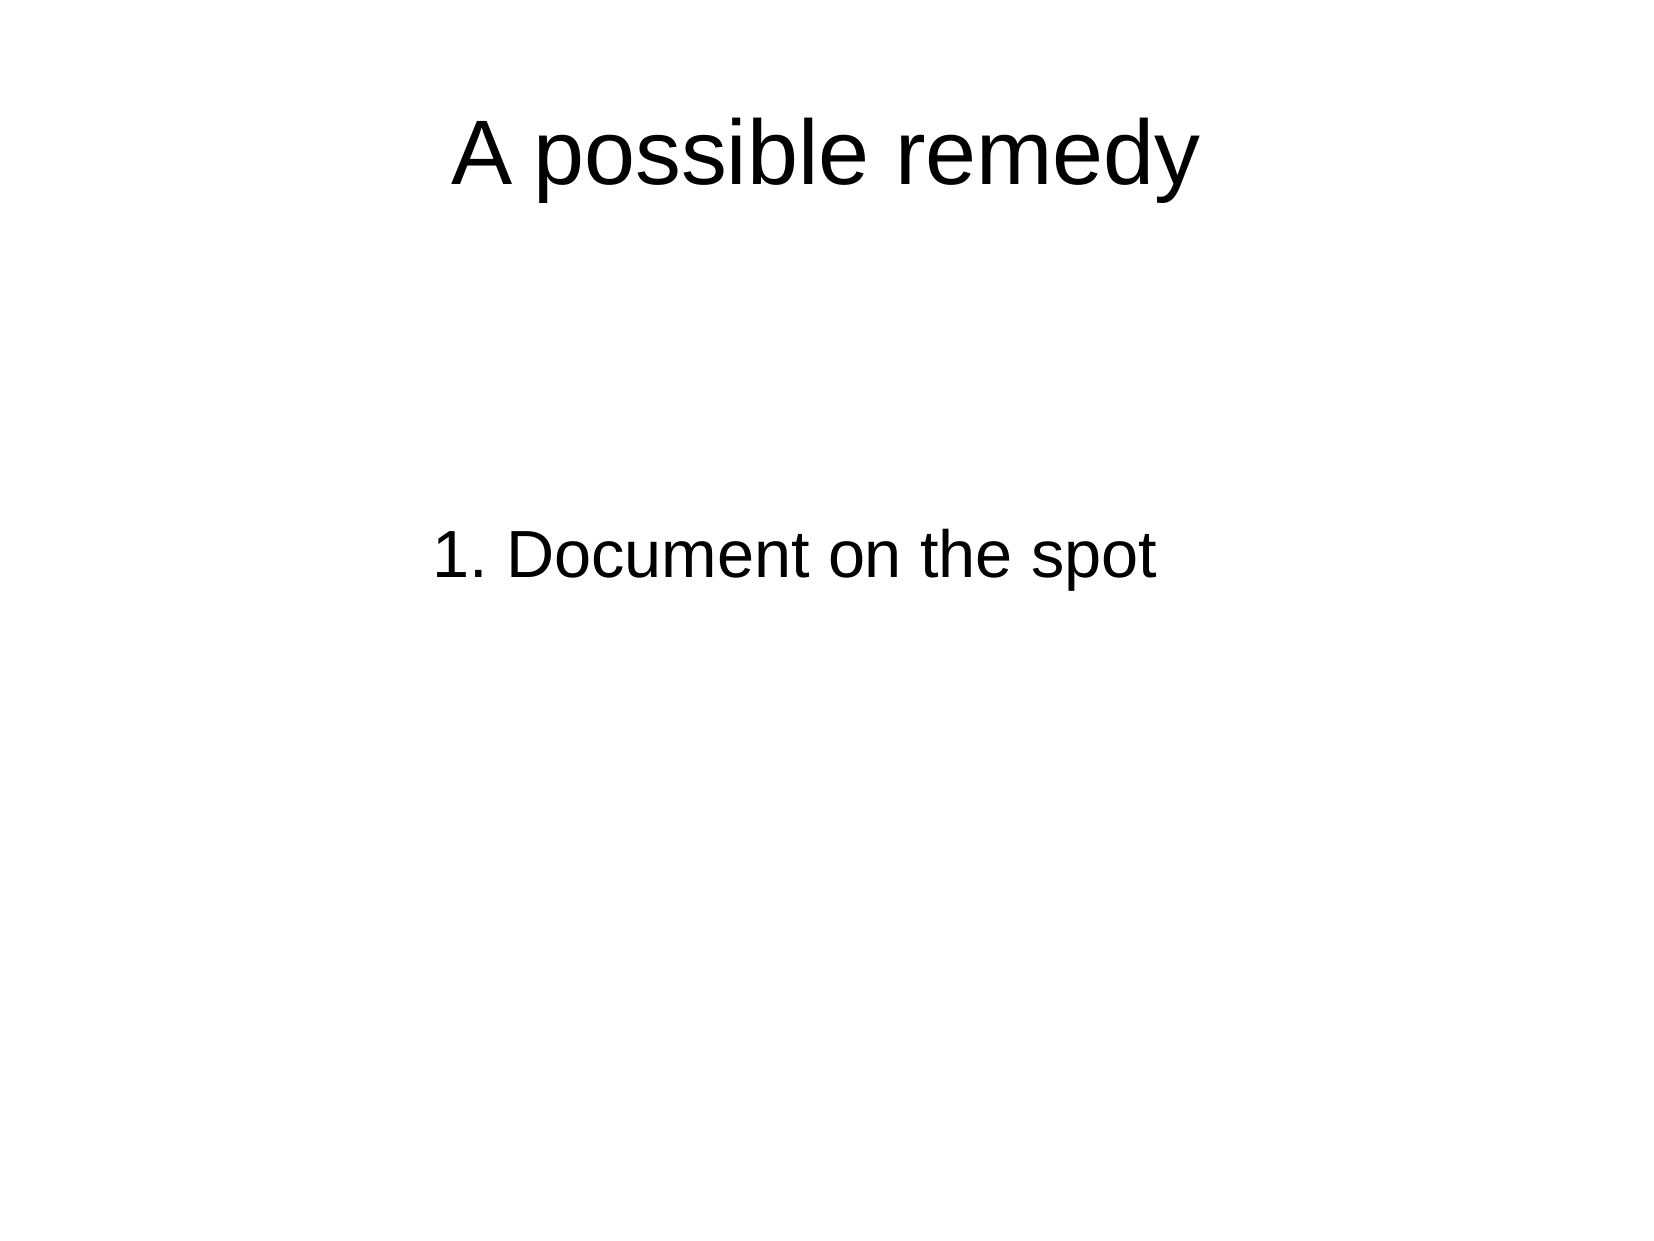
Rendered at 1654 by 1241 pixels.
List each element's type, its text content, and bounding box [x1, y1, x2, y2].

title A possible remedy [82, 49, 1571, 257]
text_box 1. Document on the spot [417, 500, 1237, 608]
